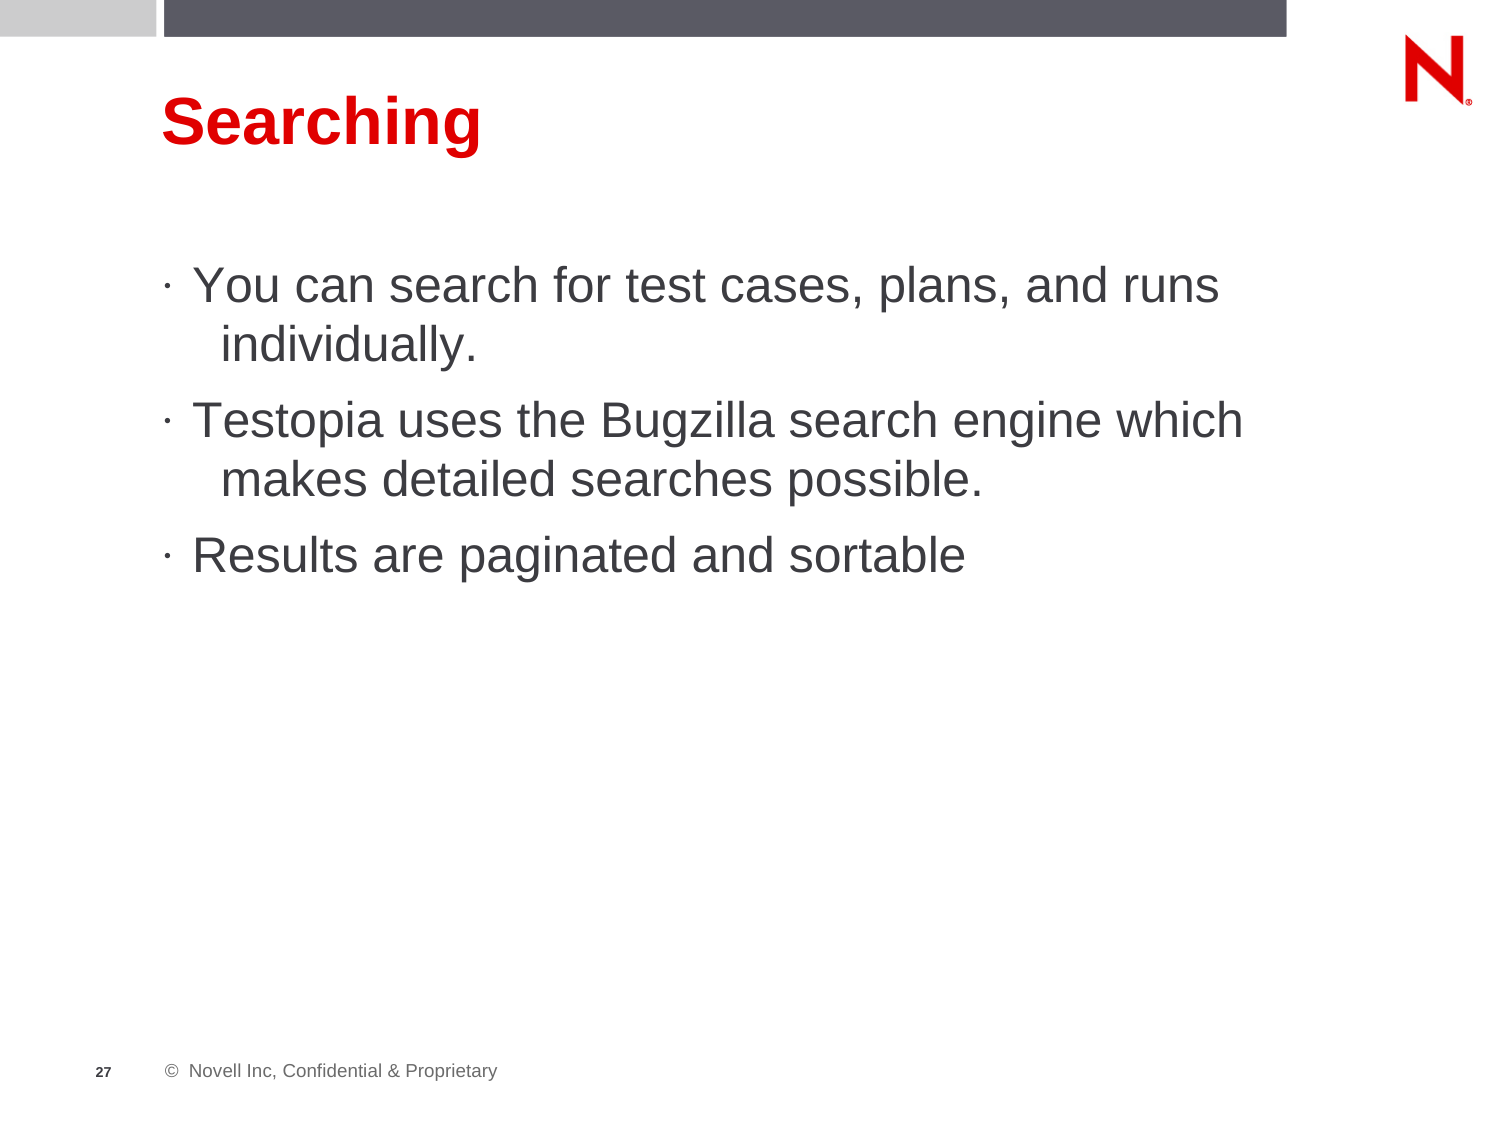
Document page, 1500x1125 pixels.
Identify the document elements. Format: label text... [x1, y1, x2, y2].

title Searching [161, 41, 1383, 205]
picture [1403, 32, 1473, 107]
list You can search for test cases, plans, and runs individually. Testopia uses the Bugzilla search engine which makes detailed searches possible. Results are paginated and sortable [163, 254, 1404, 986]
